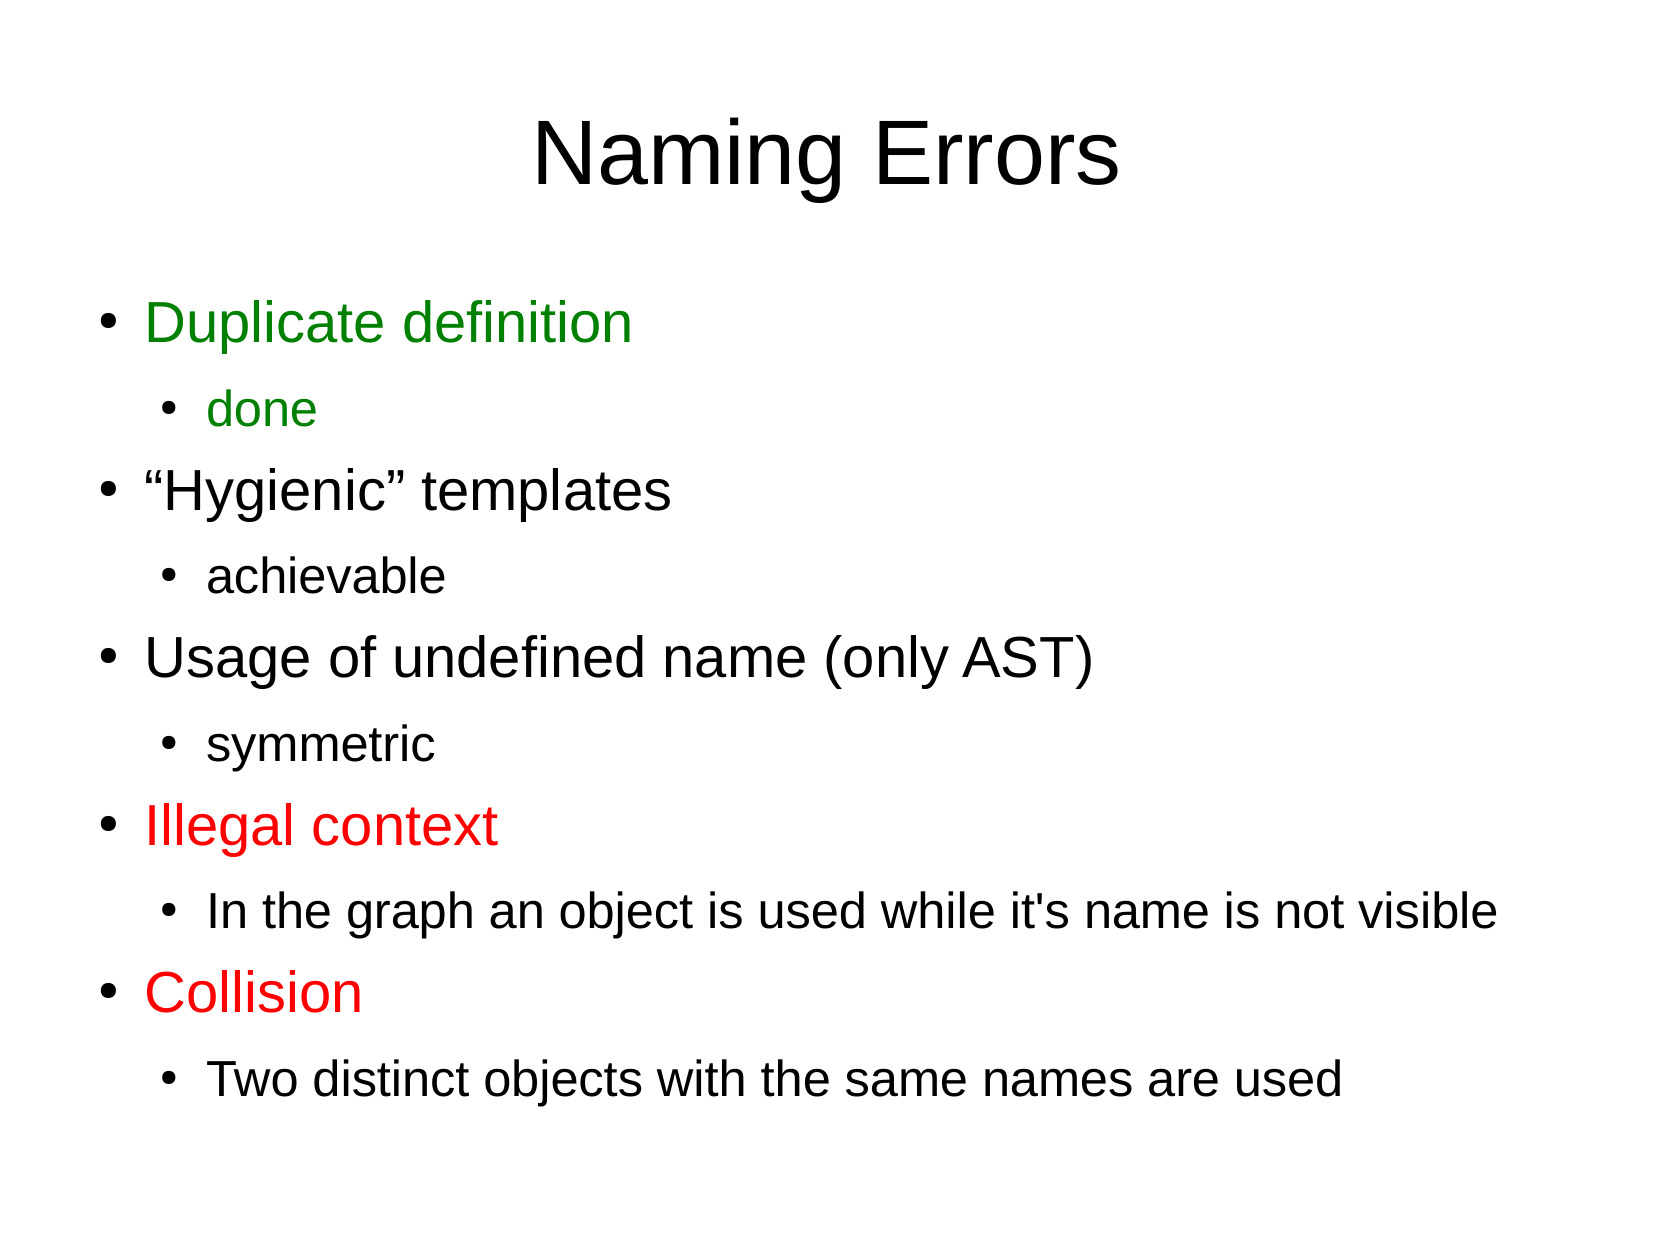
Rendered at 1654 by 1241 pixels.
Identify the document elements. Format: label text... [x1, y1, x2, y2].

list Duplicate definition done “Hygienic” templates achievable Usage of undefined name (only AST) symmetric Illegal context In the graph an object is used while it's name is not visible Collision Two distinct objects with the same names are used [82, 290, 1571, 1109]
title Naming Errors [82, 49, 1571, 257]
